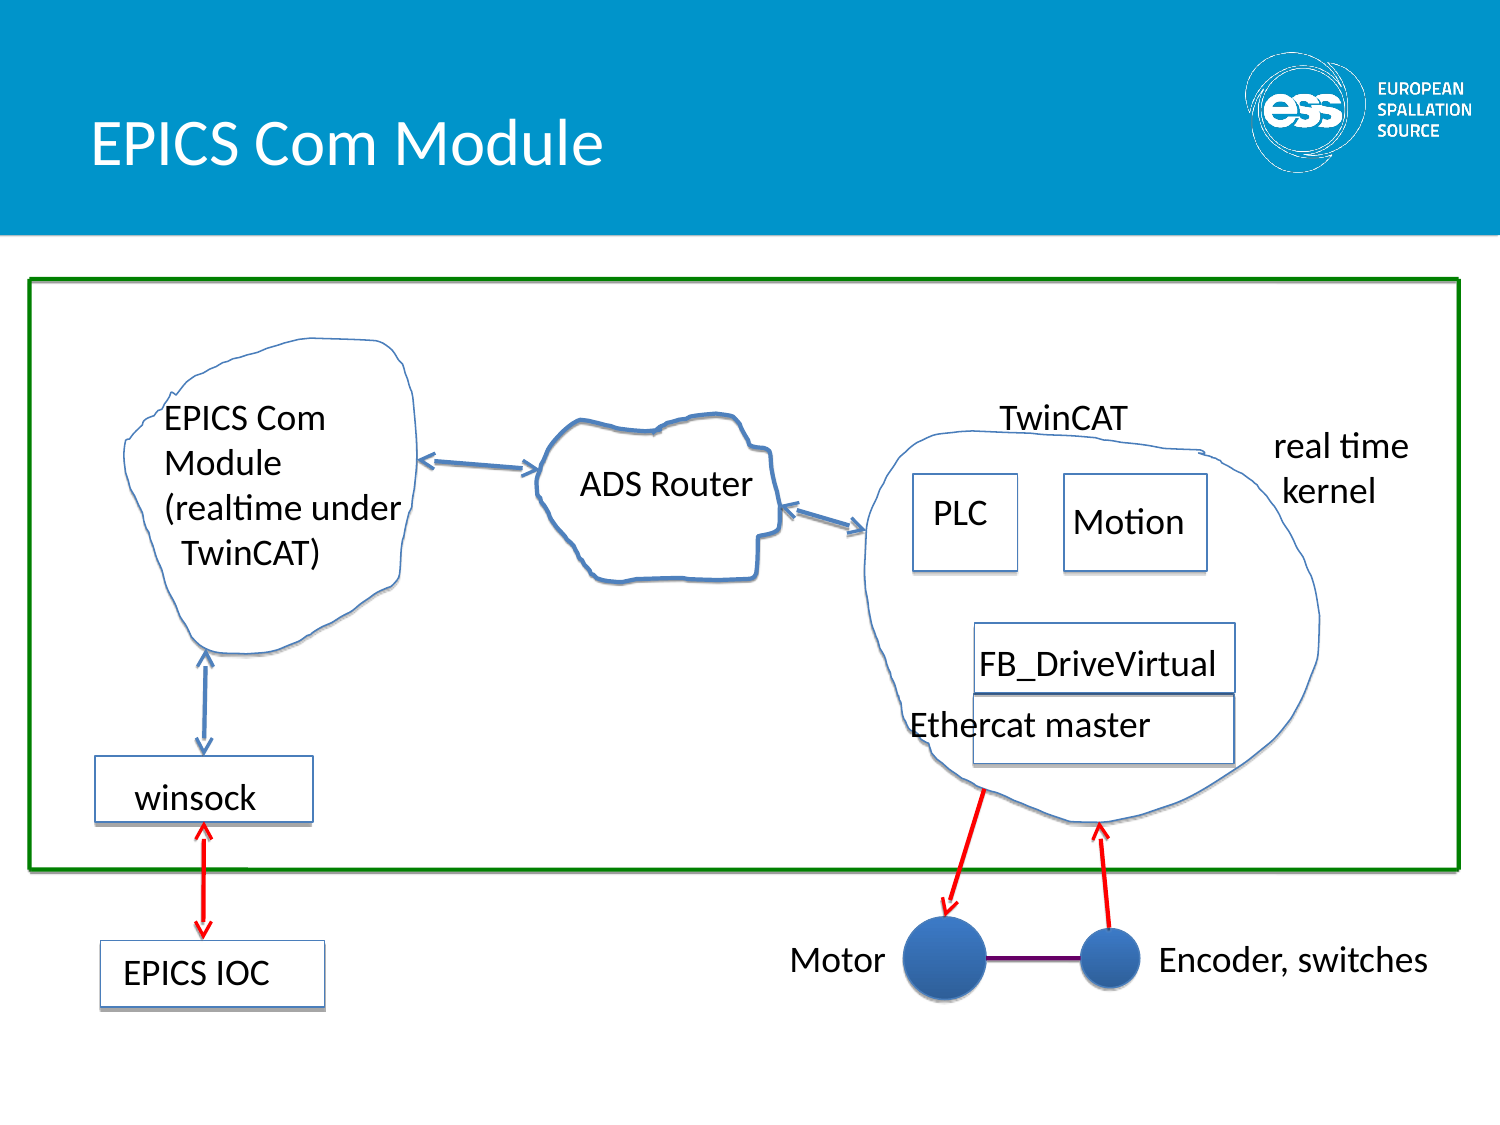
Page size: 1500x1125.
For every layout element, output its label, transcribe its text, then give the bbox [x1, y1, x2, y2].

text_box PLC [918, 480, 1003, 541]
text_box Motor [774, 927, 902, 987]
text_box TwinCAT [984, 385, 1143, 446]
text_box [1080, 928, 1140, 988]
picture [1264, 94, 1342, 127]
text_box EPICS IOC [108, 940, 325, 1001]
picture [1400, 83, 1407, 94]
text_box Ethercat master [894, 692, 1166, 753]
text_box [95, 755, 313, 823]
text_box ADS Router [565, 451, 769, 557]
picture [1436, 104, 1444, 115]
picture [1432, 125, 1438, 136]
picture [1418, 104, 1423, 115]
picture [1398, 109, 1406, 115]
text_box [864, 430, 1320, 823]
picture [1389, 104, 1393, 115]
text_box winsock [119, 765, 272, 826]
picture [1379, 83, 1385, 94]
text_box [100, 940, 325, 1007]
text_box Motion [1058, 489, 1200, 550]
text_box real time kernel [1258, 413, 1425, 519]
text_box [164, 581, 397, 654]
title EPICS Com Module [75, 45, 1247, 233]
picture [1422, 125, 1428, 134]
picture [1454, 83, 1458, 94]
text_box [903, 916, 987, 1000]
picture [1443, 86, 1450, 93]
text_box Encoder, switches [1143, 927, 1444, 987]
picture [1409, 104, 1415, 115]
text_box EPICS Com Module (realtime under TwinCAT) [149, 385, 417, 581]
text_box [183, 338, 410, 385]
text_box [123, 417, 149, 533]
picture [1423, 83, 1430, 94]
text_box FB_DriveVirtual [964, 631, 1232, 692]
